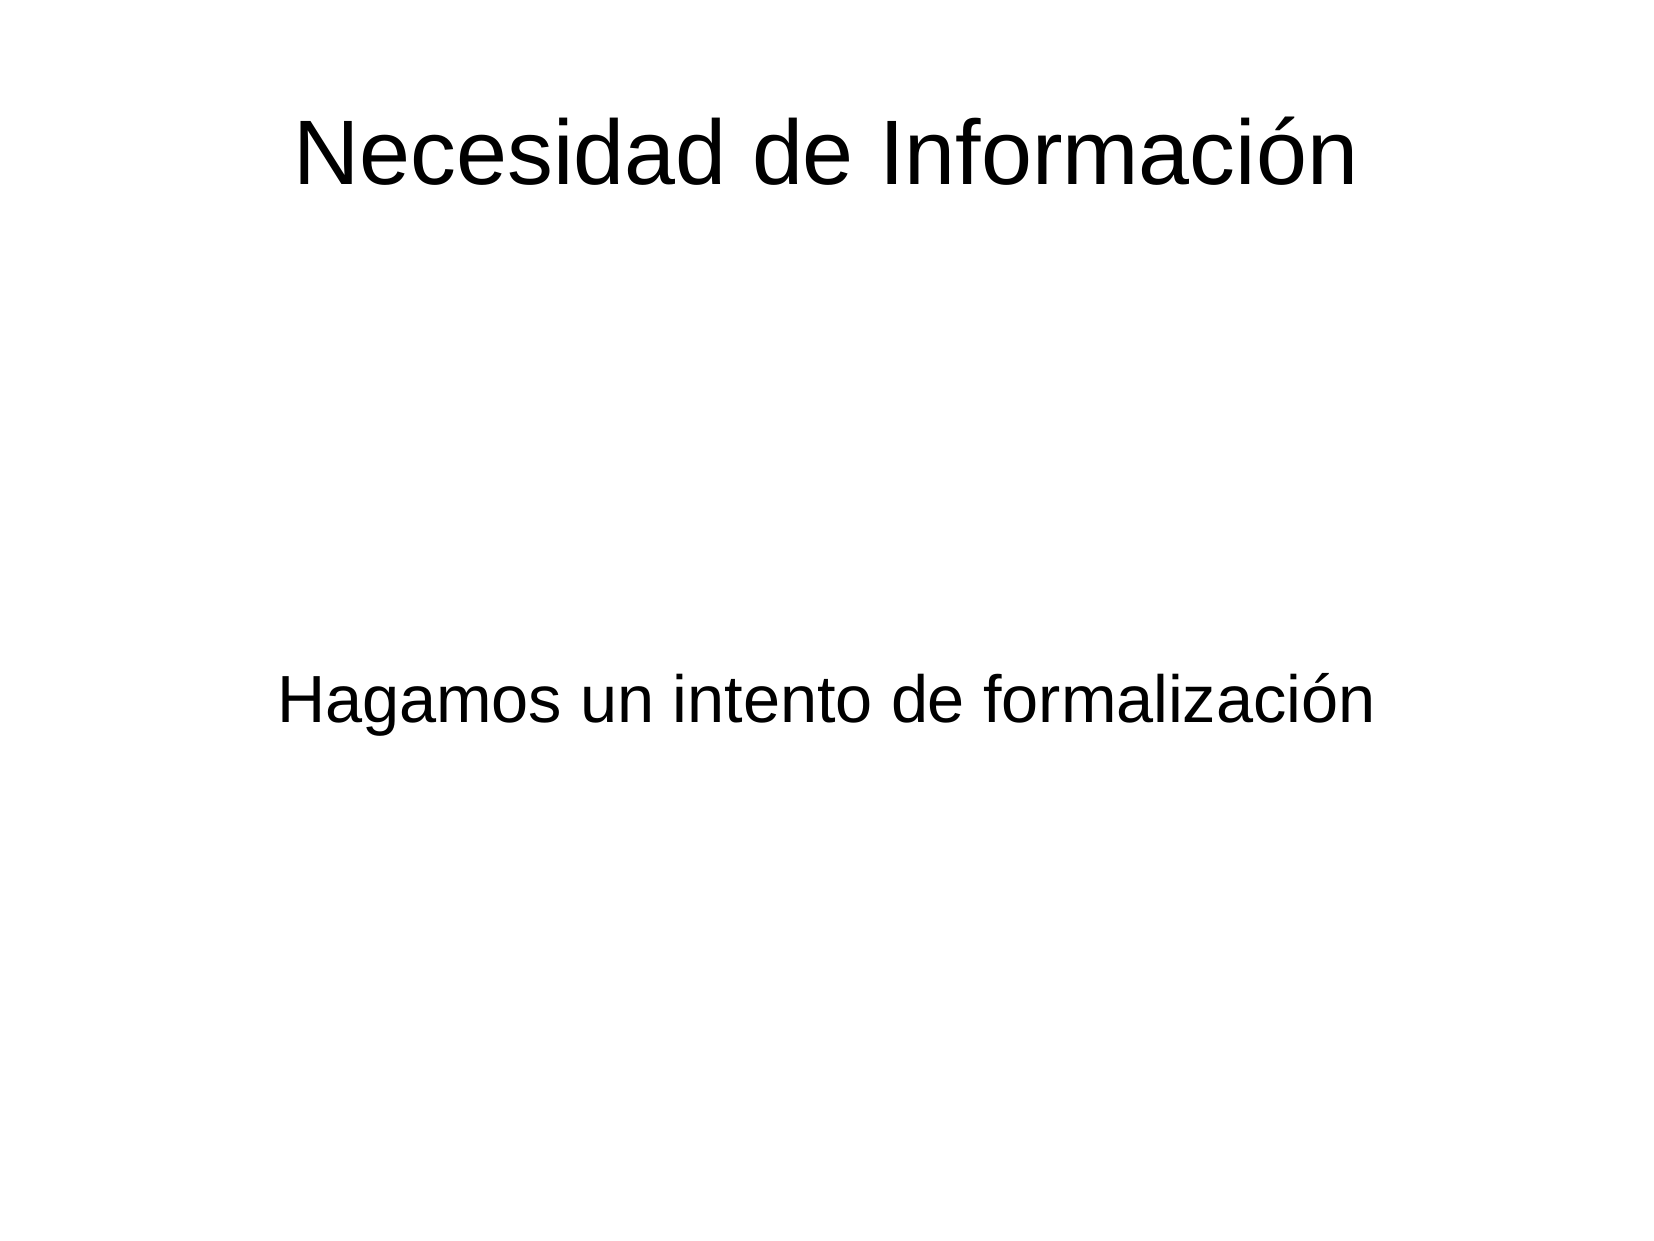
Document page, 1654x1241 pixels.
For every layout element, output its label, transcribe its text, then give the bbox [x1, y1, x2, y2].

subtitle Hagamos un intento de formalización [82, 290, 1571, 1109]
title Necesidad de Información [82, 49, 1571, 257]
